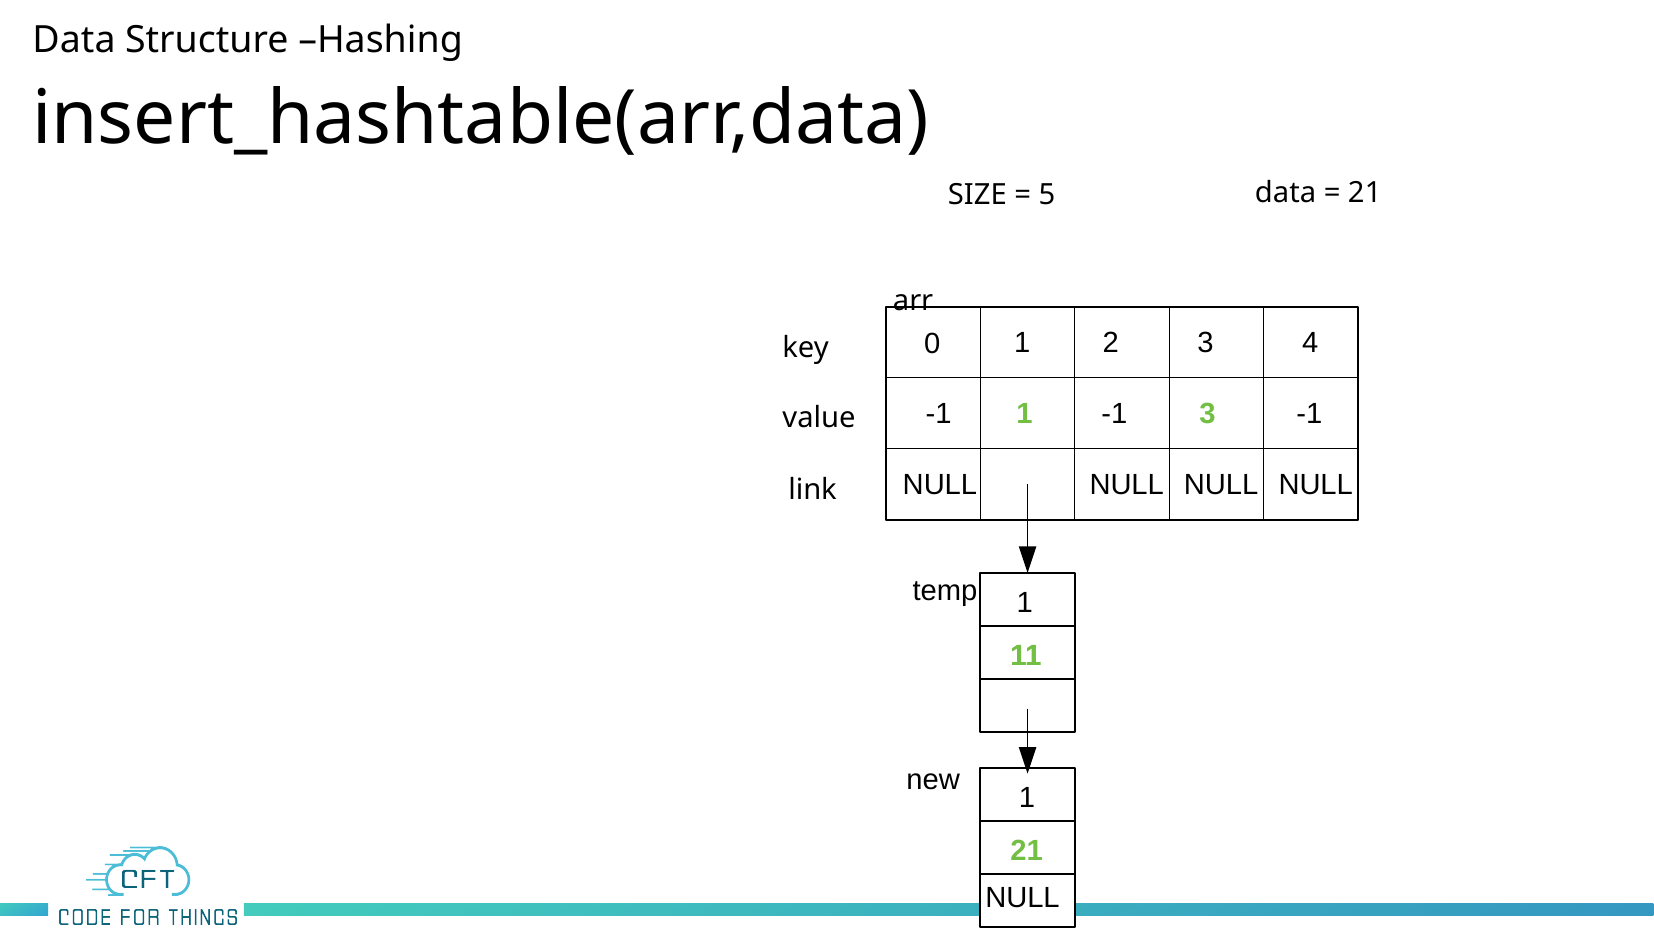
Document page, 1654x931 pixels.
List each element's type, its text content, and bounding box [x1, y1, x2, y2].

text_box 1 [1003, 773, 1050, 821]
text_box 2 [1087, 318, 1134, 367]
text_box [898, 378, 980, 448]
text_box [980, 922, 1075, 928]
text_box 1 [1001, 389, 1058, 438]
text_box [981, 449, 1074, 520]
text_box NULL [970, 873, 1075, 922]
text_box 1 [999, 318, 1046, 367]
text_box new [891, 755, 996, 804]
text_box NULL [1074, 460, 1169, 508]
text_box [1264, 378, 1359, 448]
text_box [1264, 307, 1359, 377]
text_box value [767, 389, 898, 473]
text_box [910, 322, 980, 377]
text_box 1 [1001, 578, 1048, 626]
text_box [1264, 449, 1359, 460]
text_box [1075, 508, 1169, 520]
text_box 21 [995, 826, 1075, 873]
text_box arr [878, 272, 1056, 322]
text_box [981, 378, 1074, 448]
text_box temp [897, 566, 1002, 615]
text_box data = 21 [1240, 163, 1418, 213]
text_box -1 [1086, 389, 1143, 438]
text_box [1170, 378, 1263, 448]
text_box [1264, 509, 1359, 520]
text_box [1075, 378, 1169, 448]
text_box 3 [1184, 389, 1241, 438]
title Data Structure –Hashing insert_hashtable(arr,data) [32, 12, 1184, 166]
text_box [980, 767, 1075, 873]
text_box NULL [1263, 460, 1368, 509]
text_box key [767, 318, 910, 403]
text_box [1170, 307, 1263, 377]
text_box link [773, 460, 863, 510]
text_box 3 [1182, 318, 1229, 367]
text_box 4 [1287, 318, 1334, 367]
text_box 11 [995, 631, 1075, 680]
text_box [1170, 449, 1263, 460]
text_box [981, 307, 1074, 377]
picture [59, 846, 237, 925]
text_box [898, 449, 980, 460]
text_box NULL [1169, 460, 1263, 508]
text_box SIZE = 5 [933, 165, 1111, 215]
text_box [885, 473, 980, 520]
text_box 0 [909, 319, 956, 368]
text_box NULL [887, 460, 993, 509]
text_box [1075, 449, 1169, 460]
text_box [1170, 508, 1263, 520]
text_box [1075, 307, 1169, 377]
text_box -1 [1281, 389, 1338, 438]
text_box -1 [910, 389, 967, 438]
text_box [980, 572, 1075, 733]
